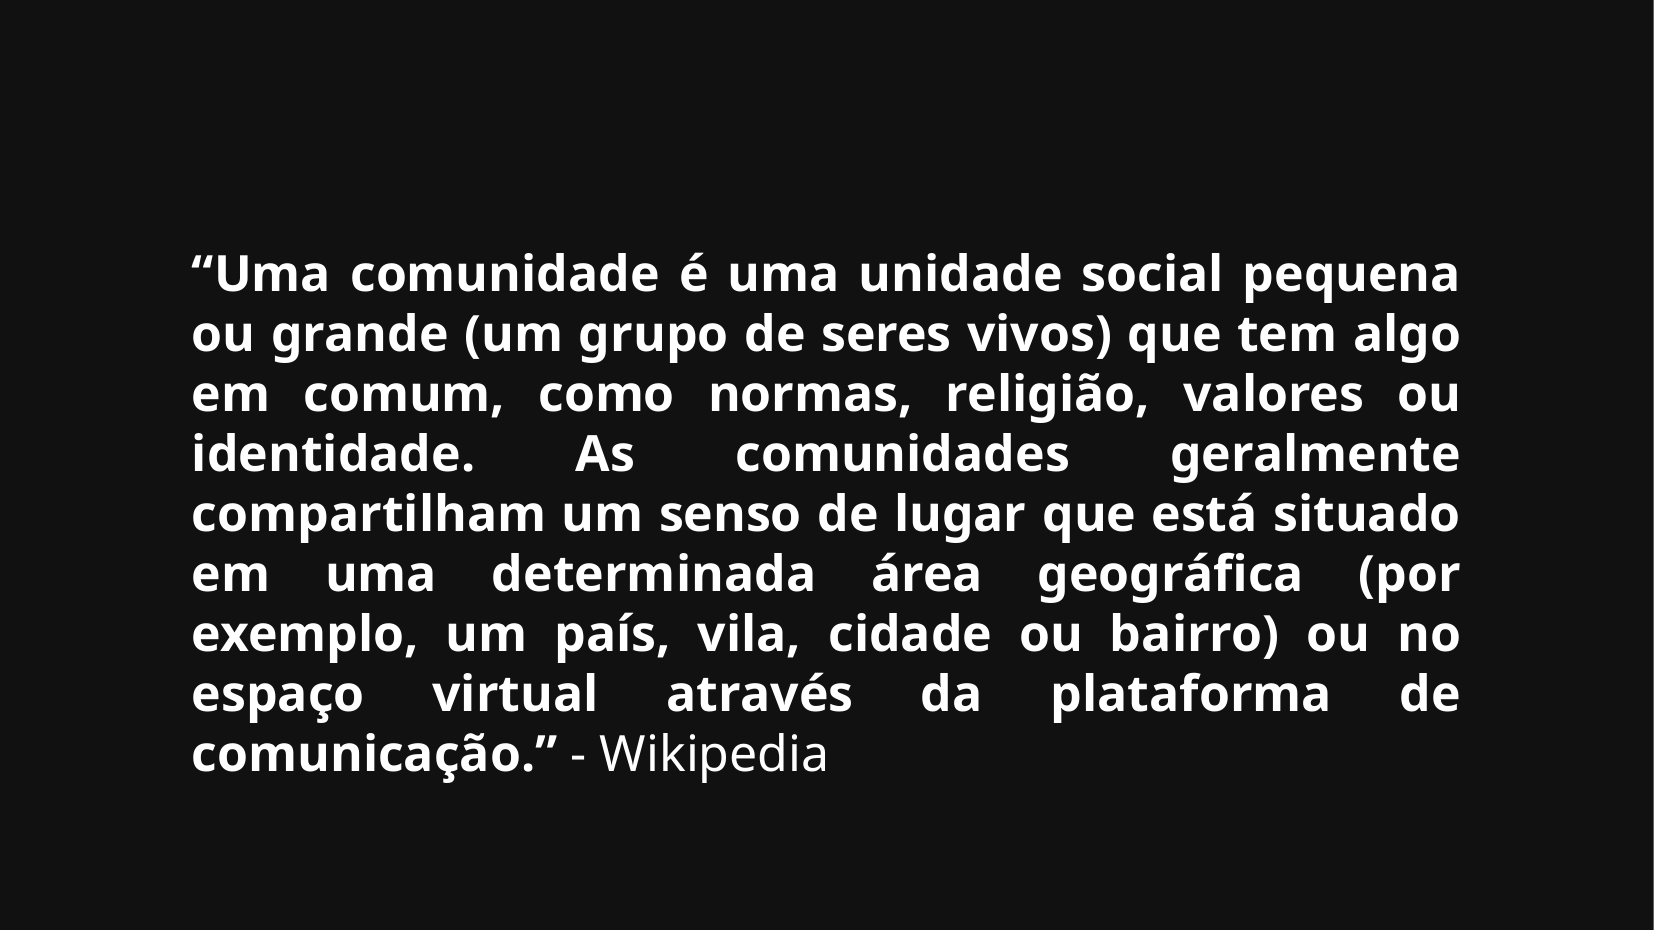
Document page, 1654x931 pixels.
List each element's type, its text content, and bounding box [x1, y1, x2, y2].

text_box “Uma comunidade é uma unidade social pequena ou grande (um grupo de seres vivos) que tem algo em comum, como normas, religião, valores ou identidade. As comunidades geralmente compartilham um senso de lugar que está situado em uma determinada área geográfica (por exemplo, um país, vila, cidade ou bairro) ou no espaço virtual através da plataforma de comunicação.” - Wikipedia [177, 234, 1477, 696]
